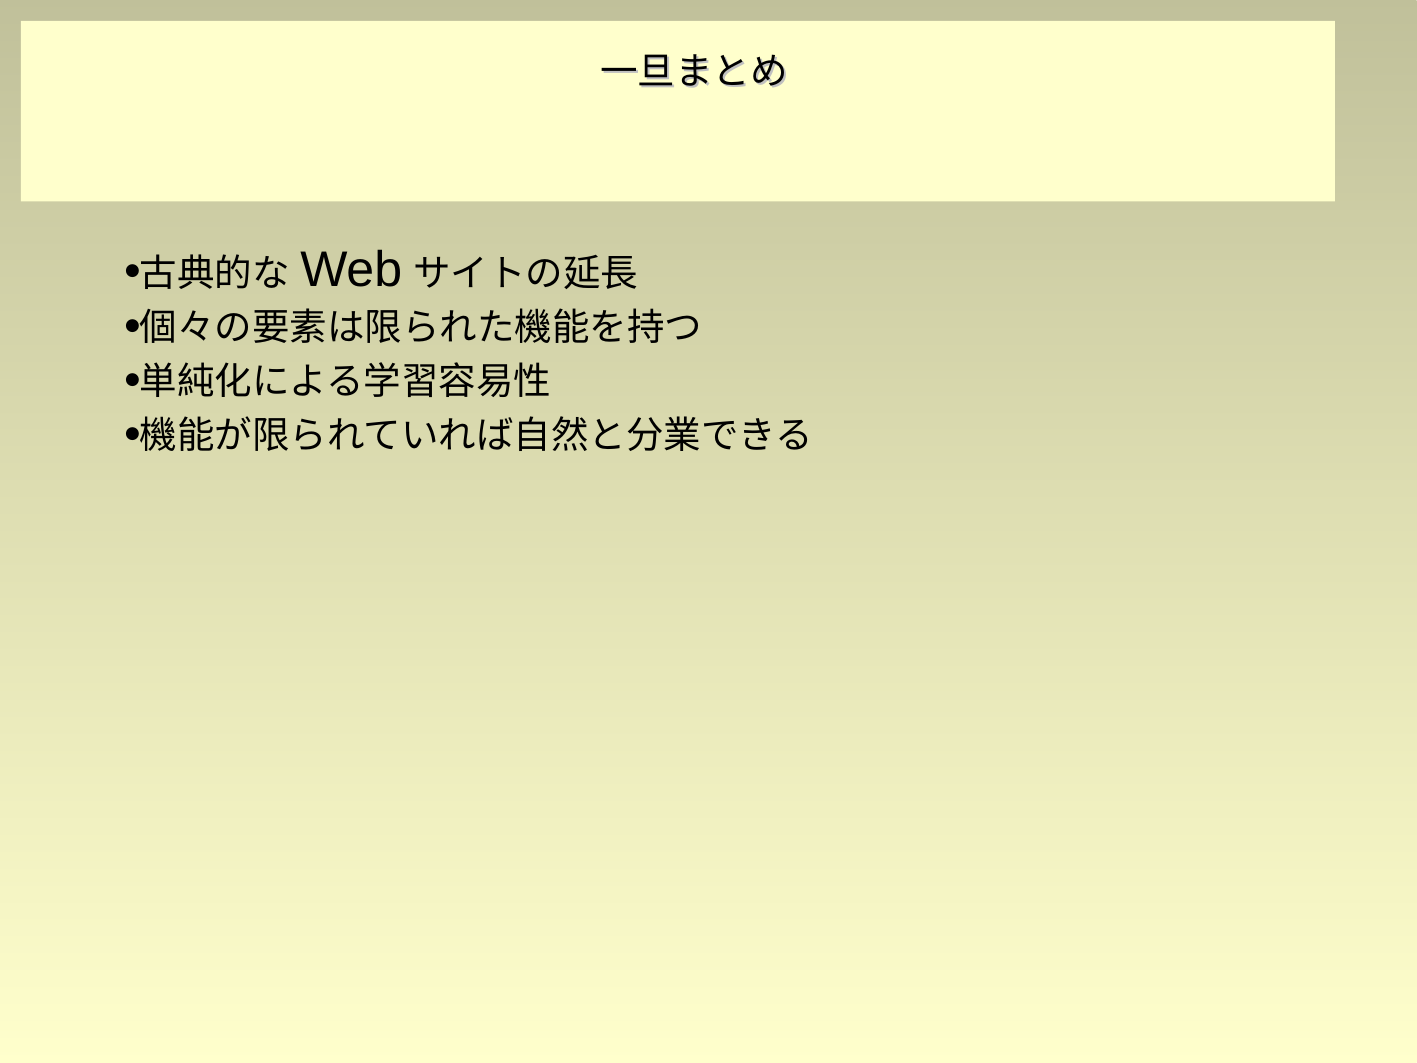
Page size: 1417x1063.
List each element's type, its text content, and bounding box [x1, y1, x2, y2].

text_box 古典的なWebサイトの延長 個々の要素は限られた機能を持つ 単純化による学習容易性 機能が限られていれば自然と分業できる [110, 233, 1278, 965]
text_box [20, 20, 1335, 202]
text_box 一旦まとめ [22, 33, 1365, 180]
